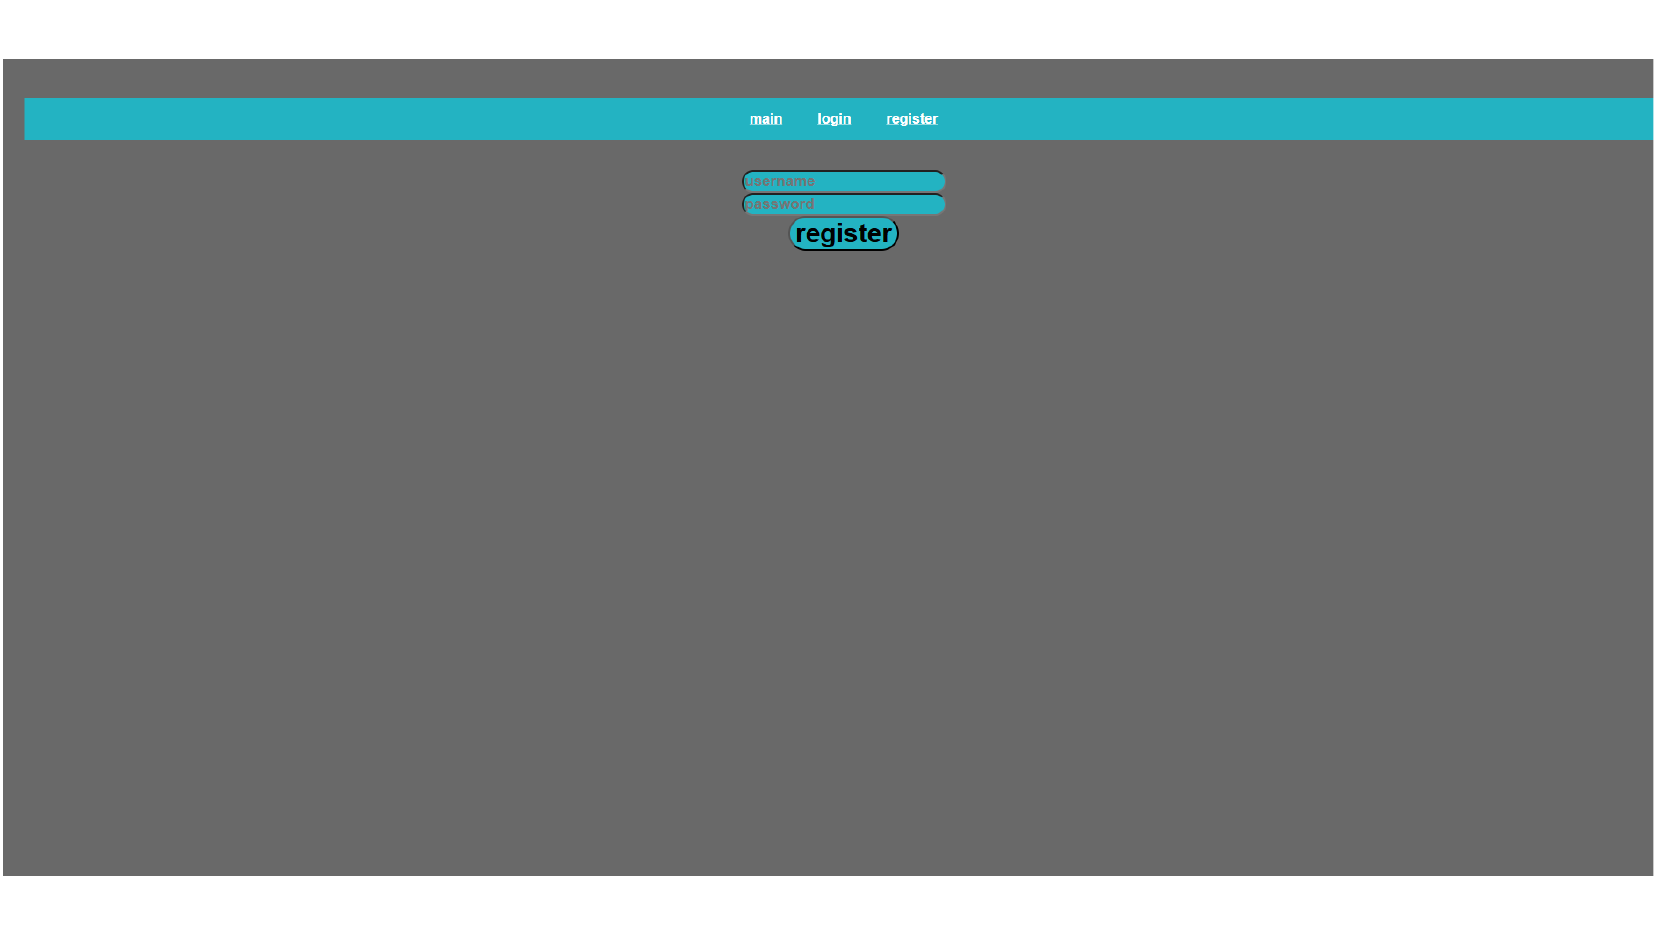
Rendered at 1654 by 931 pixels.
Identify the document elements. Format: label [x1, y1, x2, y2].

picture [3, 59, 1654, 876]
